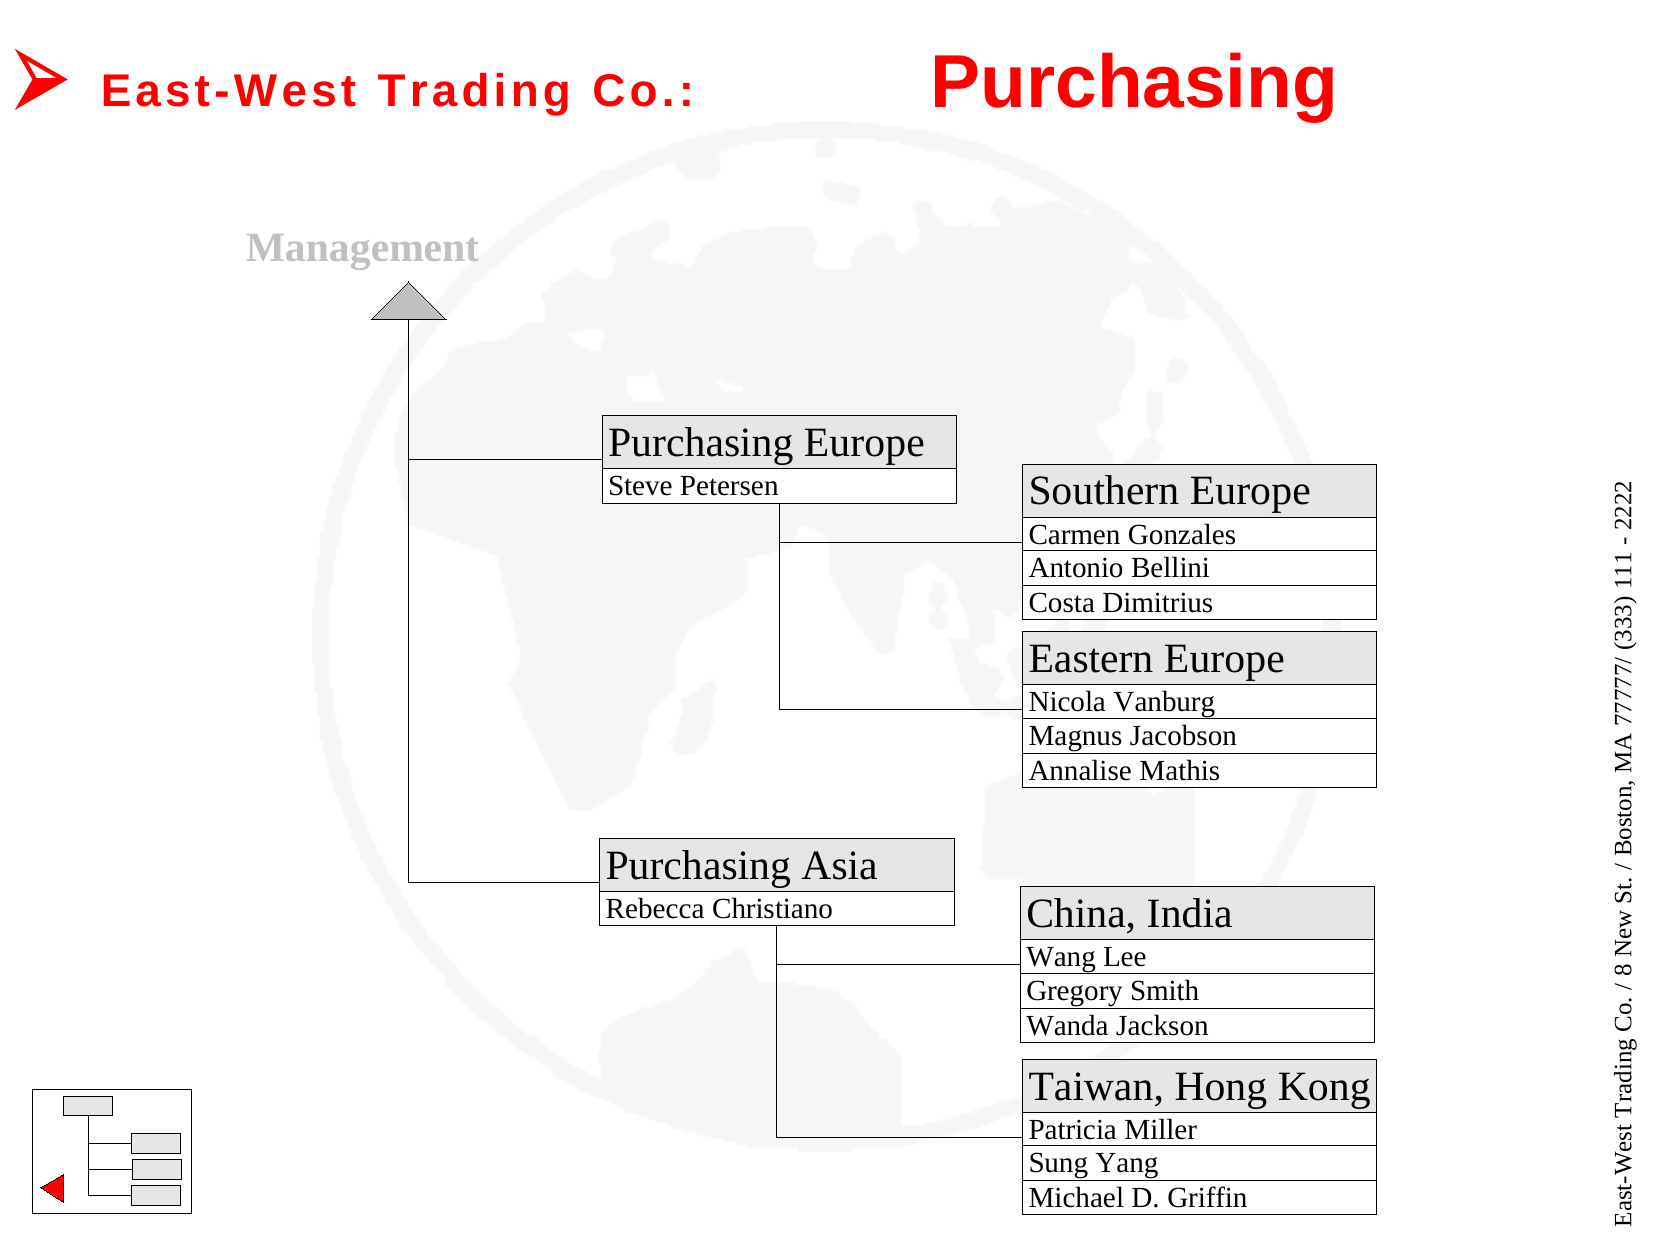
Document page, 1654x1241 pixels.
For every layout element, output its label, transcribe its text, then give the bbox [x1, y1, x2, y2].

picture [409, 460, 1342, 964]
picture [777, 965, 1342, 1137]
text_box Antonio Bellini [1022, 550, 1377, 585]
text_box Rebecca Christiano [599, 891, 955, 926]
text_box Michael D. Griffin [1022, 1180, 1377, 1215]
text_box Purchasing Asia [599, 838, 955, 891]
picture [780, 543, 1342, 709]
text_box Wanda Jackson [1020, 1008, 1375, 1043]
text_box Nicola Vanburg [1022, 684, 1377, 718]
text_box [371, 281, 447, 320]
text_box Eastern Europe [1022, 631, 1377, 684]
text_box Carmen Gonzales [1022, 517, 1377, 550]
text_box Gregory Smith [1020, 973, 1375, 1008]
text_box Annalise Mathis [1022, 753, 1377, 788]
text_box Costa Dimitrius [1022, 585, 1377, 620]
text_box Steve Petersen [602, 468, 957, 504]
text_box Taiwan, Hong Kong [1022, 1059, 1377, 1112]
text_box Management [245, 217, 557, 278]
text_box Southern Europe [1022, 464, 1377, 517]
text_box Purchasing [930, 29, 1466, 134]
text_box Wang Lee [1020, 939, 1375, 973]
text_box Sung Yang [1022, 1145, 1377, 1180]
text_box China, India [1020, 886, 1375, 939]
picture [312, 121, 1342, 1152]
text_box Purchasing Europe [602, 415, 957, 468]
text_box Patricia Miller [1022, 1112, 1377, 1145]
text_box Magnus Jacobson [1022, 718, 1377, 753]
